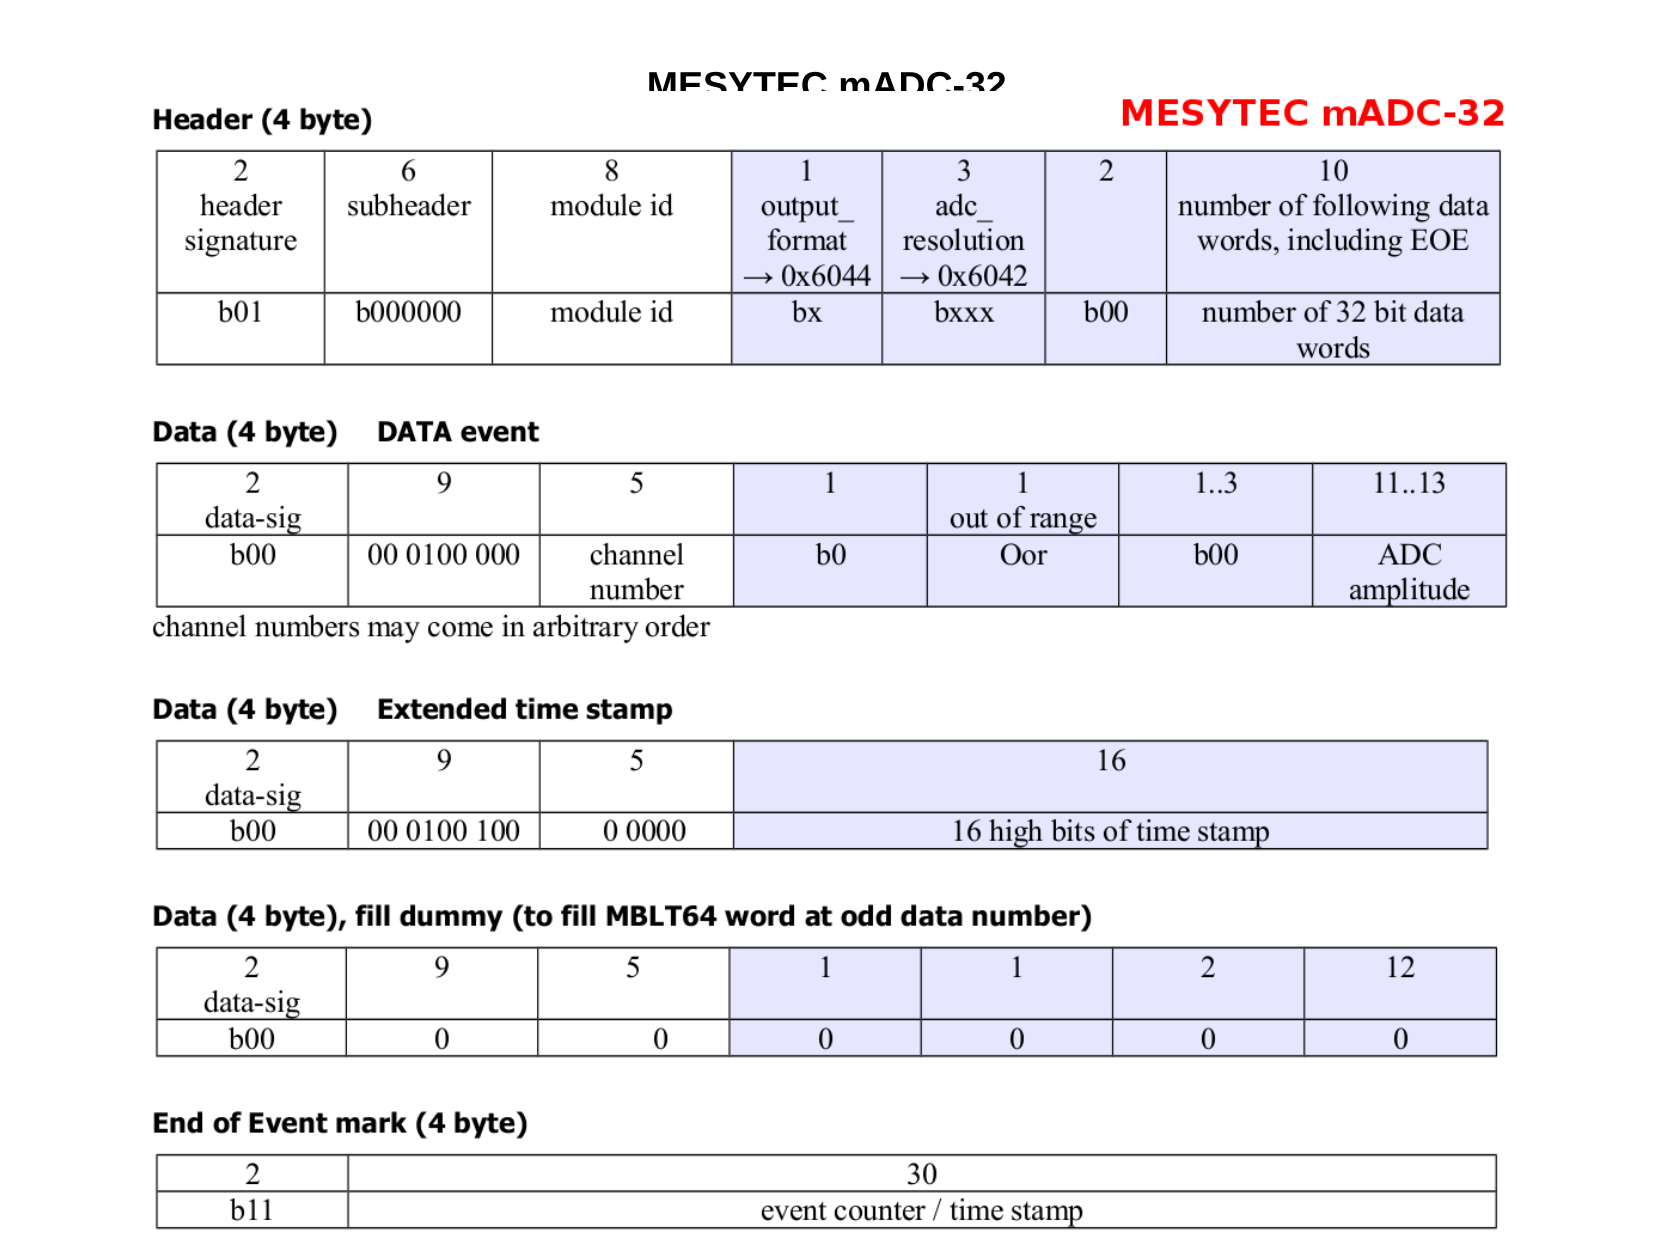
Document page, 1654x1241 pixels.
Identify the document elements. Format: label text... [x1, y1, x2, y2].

picture [145, 91, 1508, 1238]
text_box MESYTEC mADC-32 [0, 15, 1654, 76]
